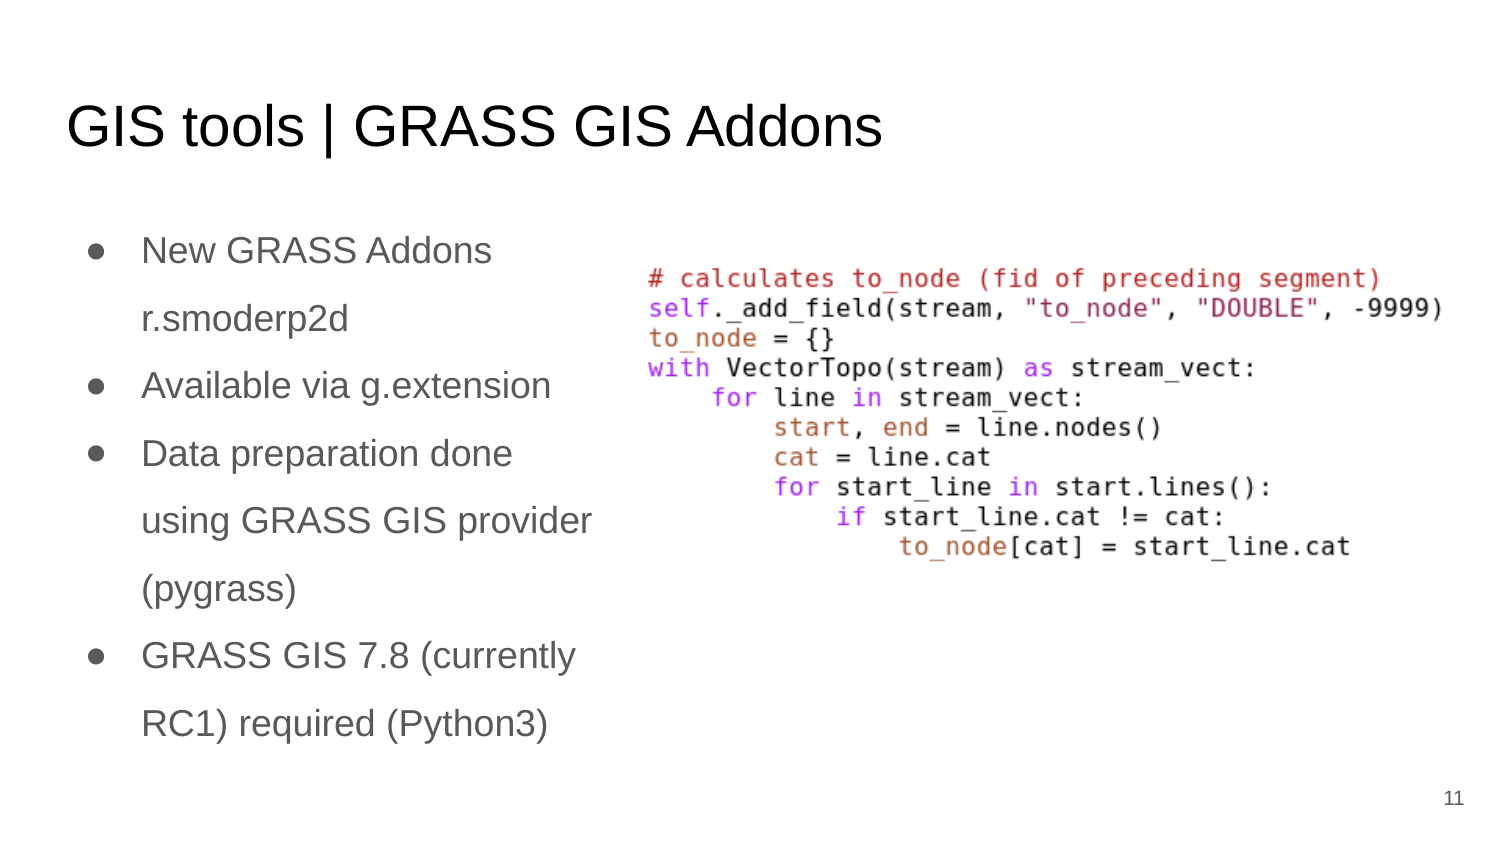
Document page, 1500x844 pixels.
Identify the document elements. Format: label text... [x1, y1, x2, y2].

slide_number <number> [1389, 764, 1480, 830]
title GIS tools | GRASS GIS Addons [51, 72, 1449, 167]
picture [636, 234, 1449, 585]
list New GRASS Addons r.smoderp2d Available via g.extension Data preparation done using GRASS GIS provider (pygrass) GRASS GIS 7.8 (currently RC1) required (Python3) [51, 189, 620, 750]
